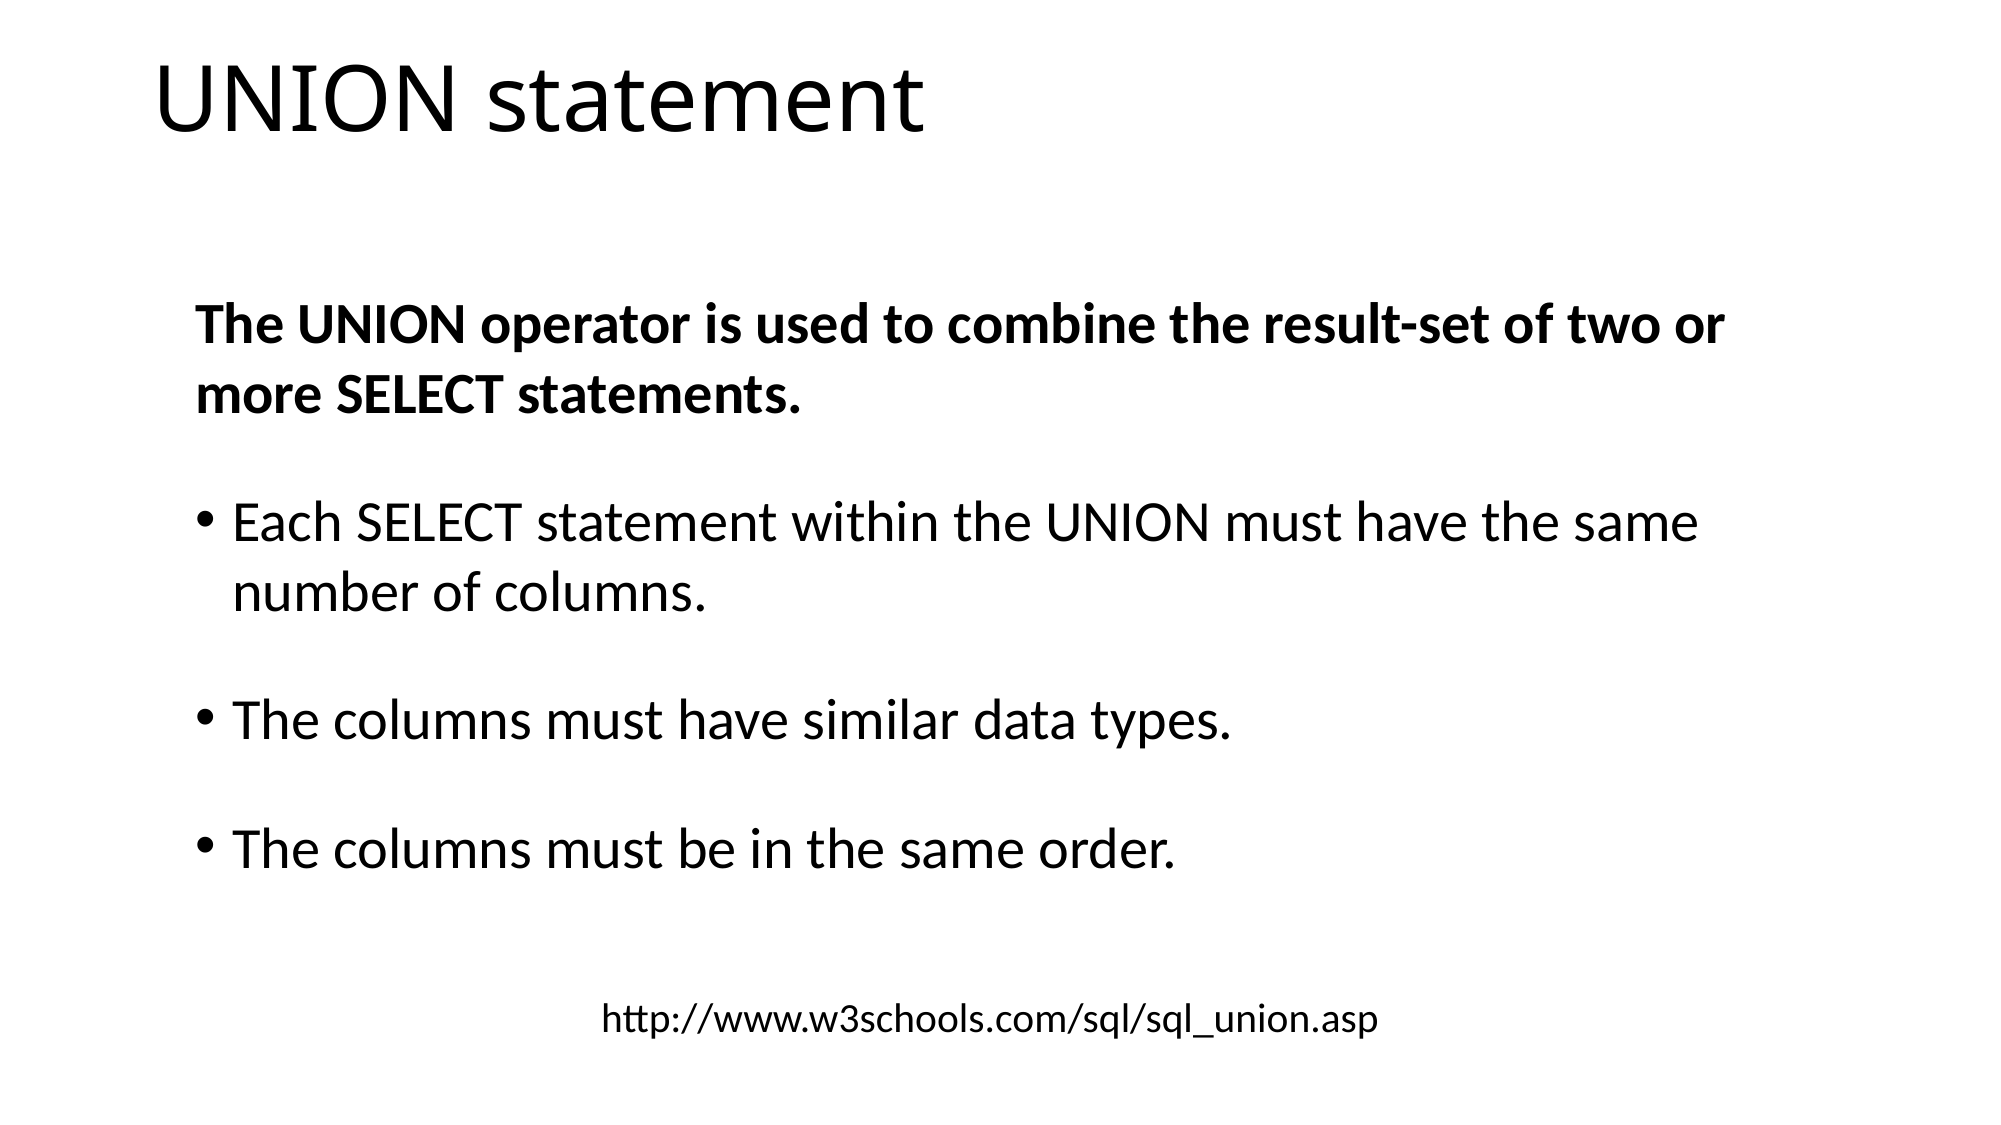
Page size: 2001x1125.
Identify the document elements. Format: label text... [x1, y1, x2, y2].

text_box http://www.w3schools.com/sql/sql_union.asp [586, 983, 1414, 1071]
title UNION statement [137, 42, 1863, 163]
text_box The UNION operator is used to combine the result-set of two or more SELECT statements. Each SELECT statement within the UNION must have the same number of columns. The columns must have similar data types. The columns must be in the same order. [179, 277, 1811, 952]
